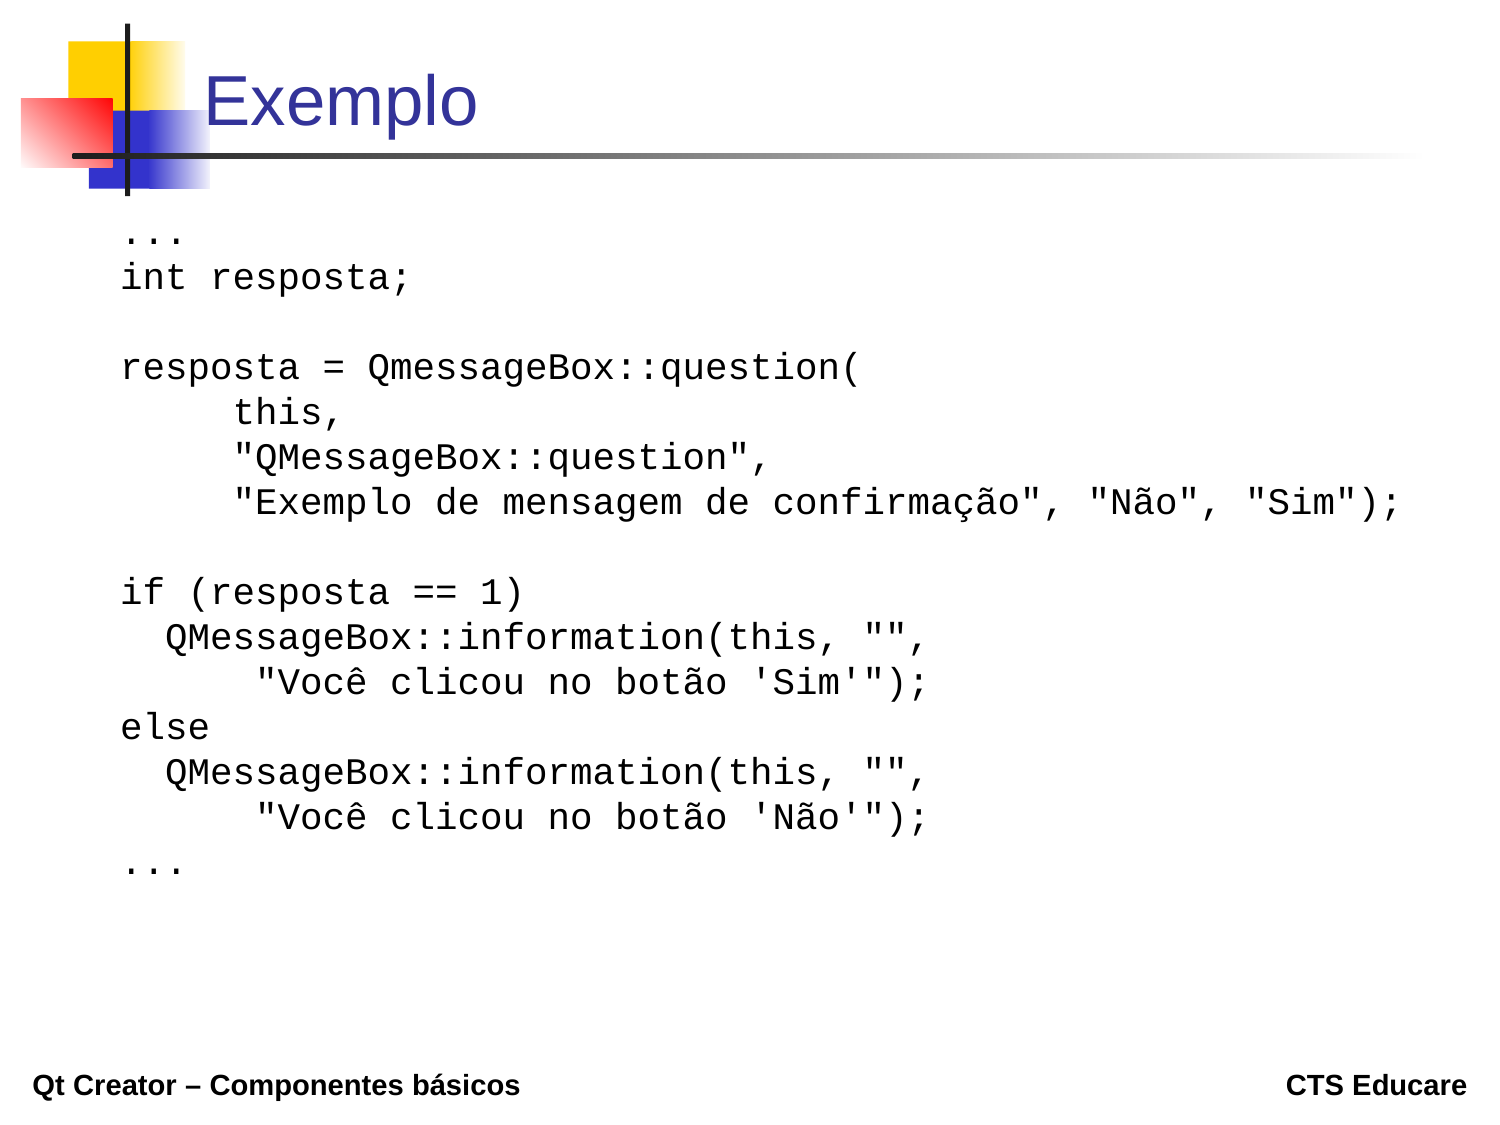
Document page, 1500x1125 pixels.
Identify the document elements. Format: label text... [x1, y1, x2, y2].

text_box ... int resposta; resposta = QmessageBox::question( this, "QMessageBox::question", "Exemplo de mensagem de confirmação", "Não", "Sim"); if (resposta == 1) QMessageBox::information(this, "", "Você clicou no botão 'Sim'"); else QMessageBox::information(this, "", "Você clicou no botão 'Não'"); ... [105, 199, 1447, 890]
title Exemplo [188, 46, 1468, 149]
